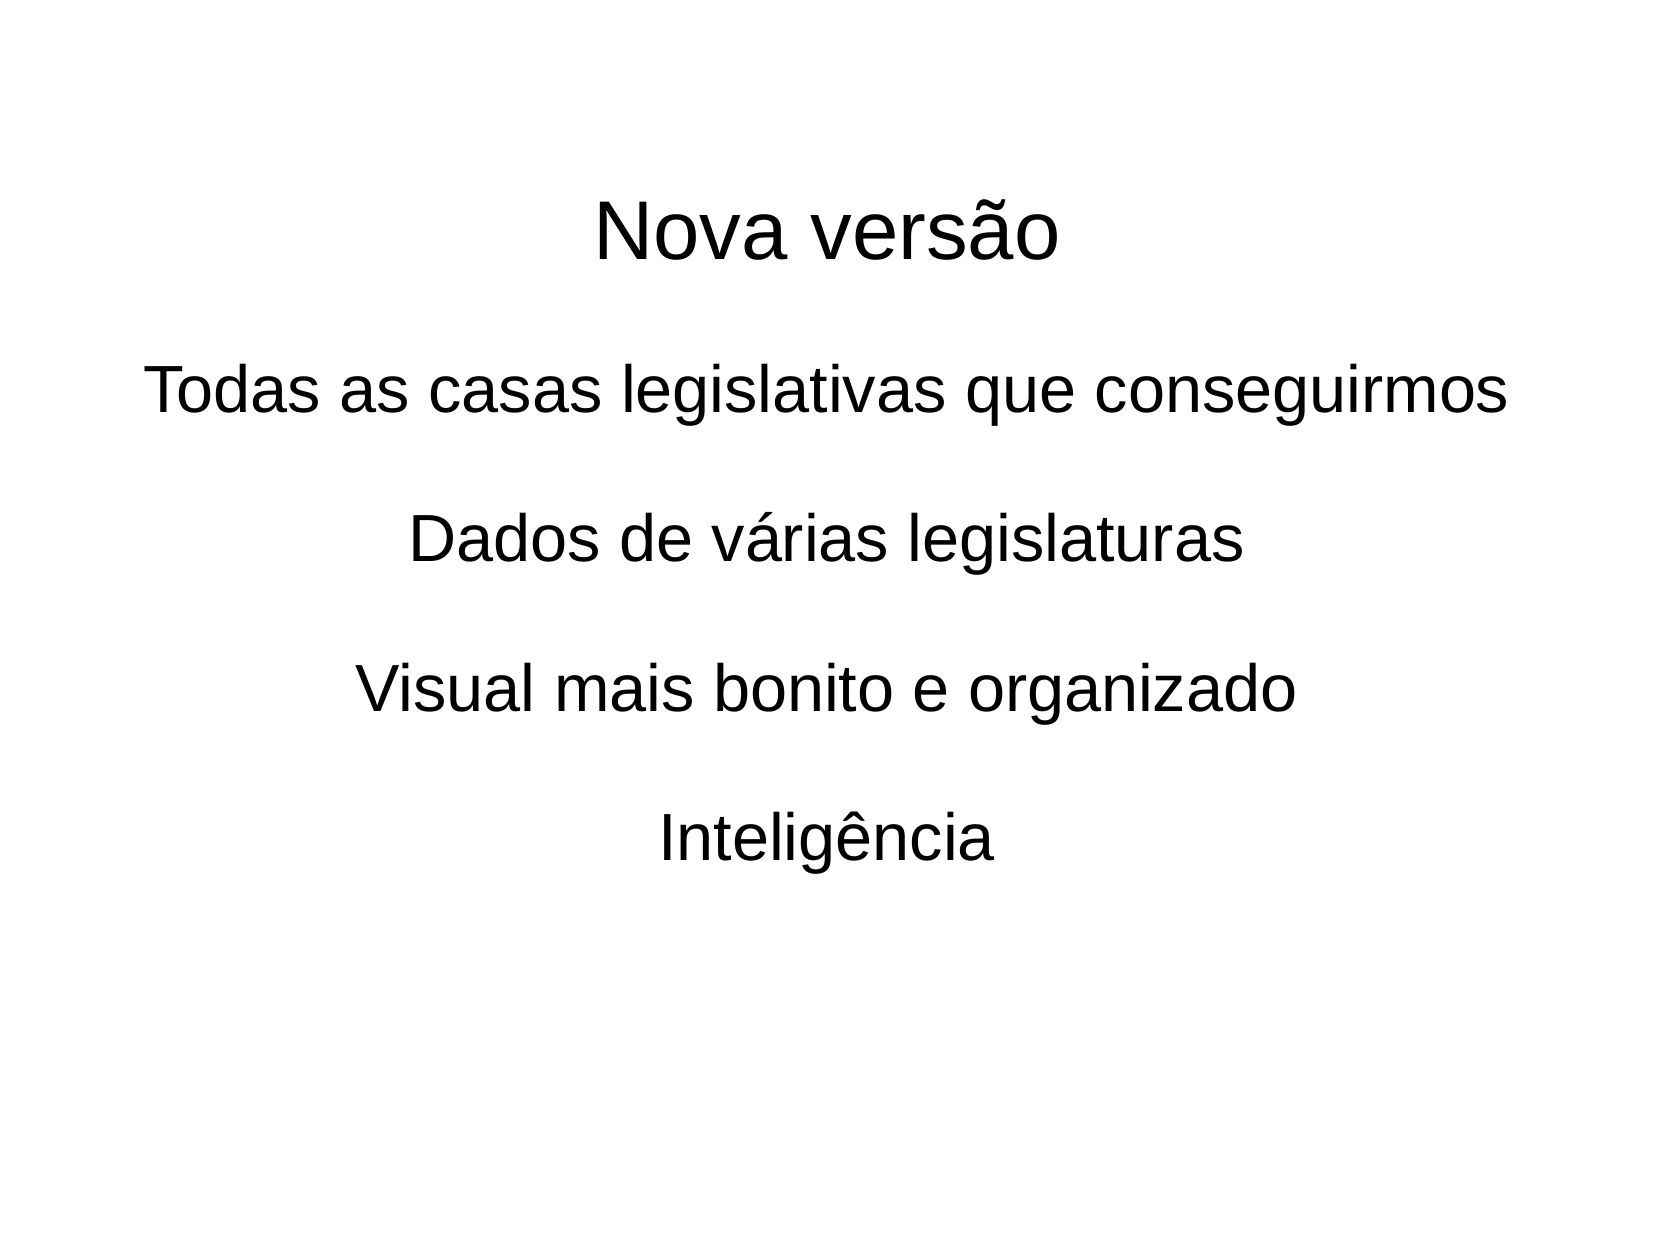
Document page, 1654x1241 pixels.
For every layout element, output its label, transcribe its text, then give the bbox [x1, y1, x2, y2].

subtitle Nova versão Todas as casas legislativas que conseguirmos Dados de várias legislaturas Visual mais bonito e organizado Inteligência [82, 49, 1571, 1010]
